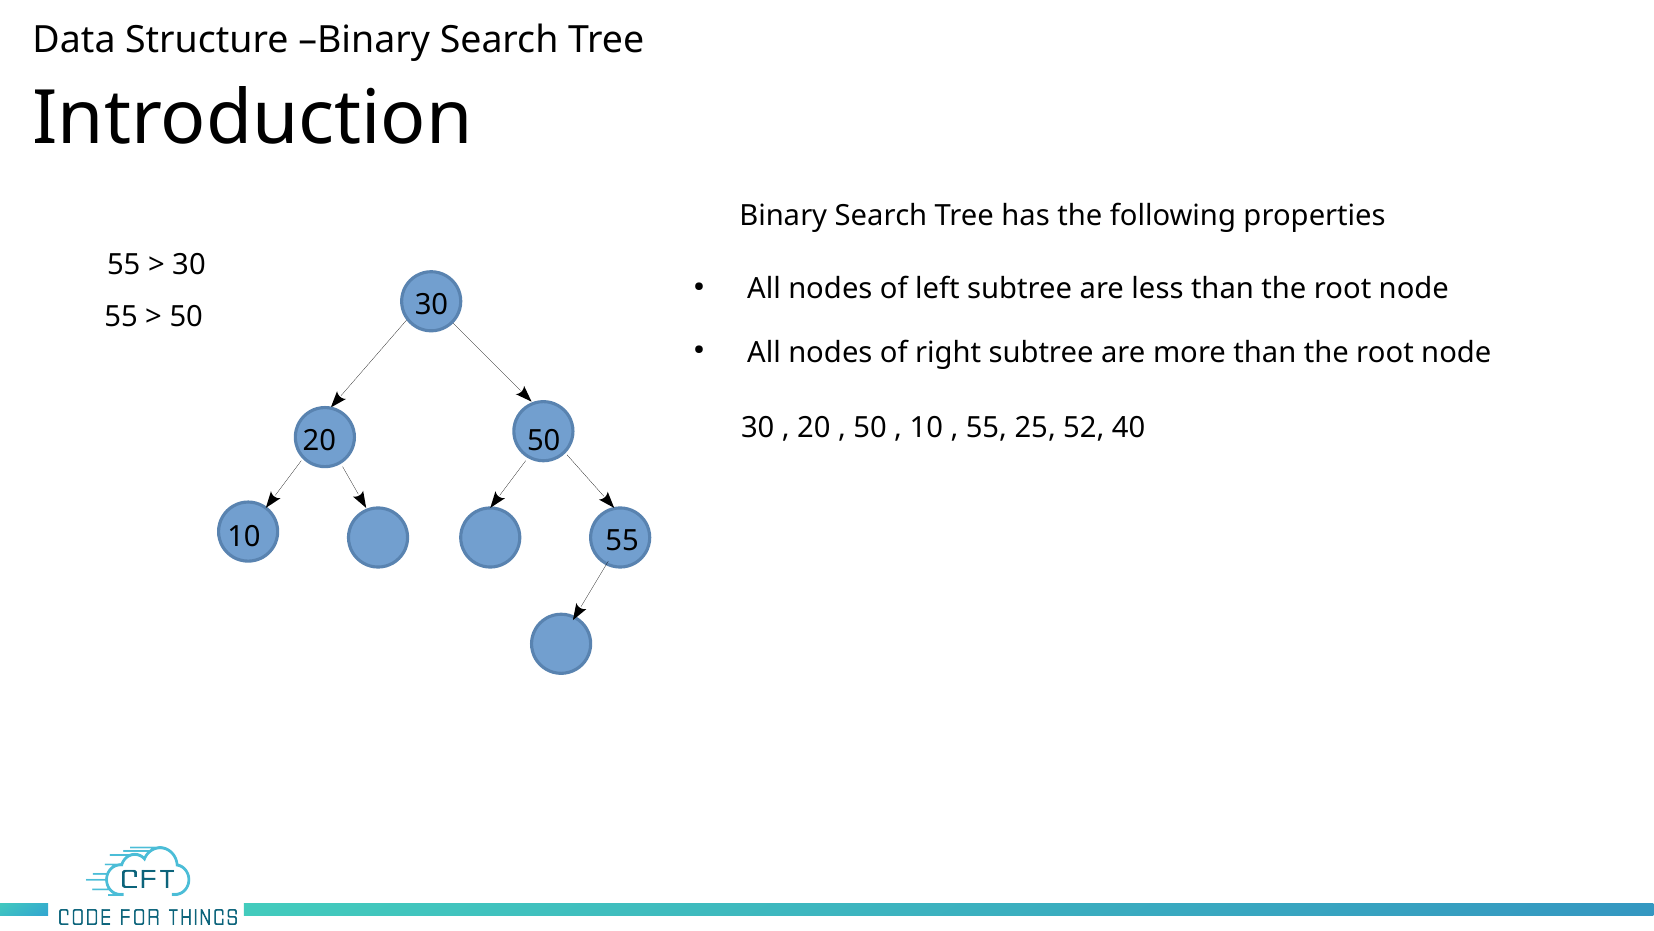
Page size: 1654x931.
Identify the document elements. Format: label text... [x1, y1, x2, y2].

text_box [234, 558, 262, 562]
text_box [607, 562, 637, 568]
text_box [521, 401, 565, 411]
text_box 55 > 50 [89, 287, 237, 337]
text_box [311, 407, 339, 411]
text_box 20 [287, 411, 367, 461]
title Data Structure –Binary Search Tree Introduction [32, 12, 1184, 166]
text_box All nodes of left subtree are less than the root node All nodes of right subtree are more than the root node [661, 259, 1650, 368]
text_box 50 [512, 411, 591, 461]
text_box 30 [400, 275, 479, 325]
text_box 30 , 20 , 50 , 10 , 55, 25, 52, 40 [726, 390, 1252, 449]
text_box [460, 507, 520, 568]
text_box [531, 614, 591, 674]
text_box Binary Search Tree has the following properties [653, 177, 1642, 237]
text_box 55 [590, 512, 669, 562]
text_box [605, 507, 636, 512]
text_box 10 [212, 507, 291, 558]
text_box [413, 325, 449, 331]
text_box 55 > 30 [92, 236, 239, 286]
text_box [417, 271, 445, 275]
text_box [231, 502, 265, 507]
text_box [348, 507, 408, 568]
picture [59, 846, 237, 925]
text_box [307, 461, 343, 467]
